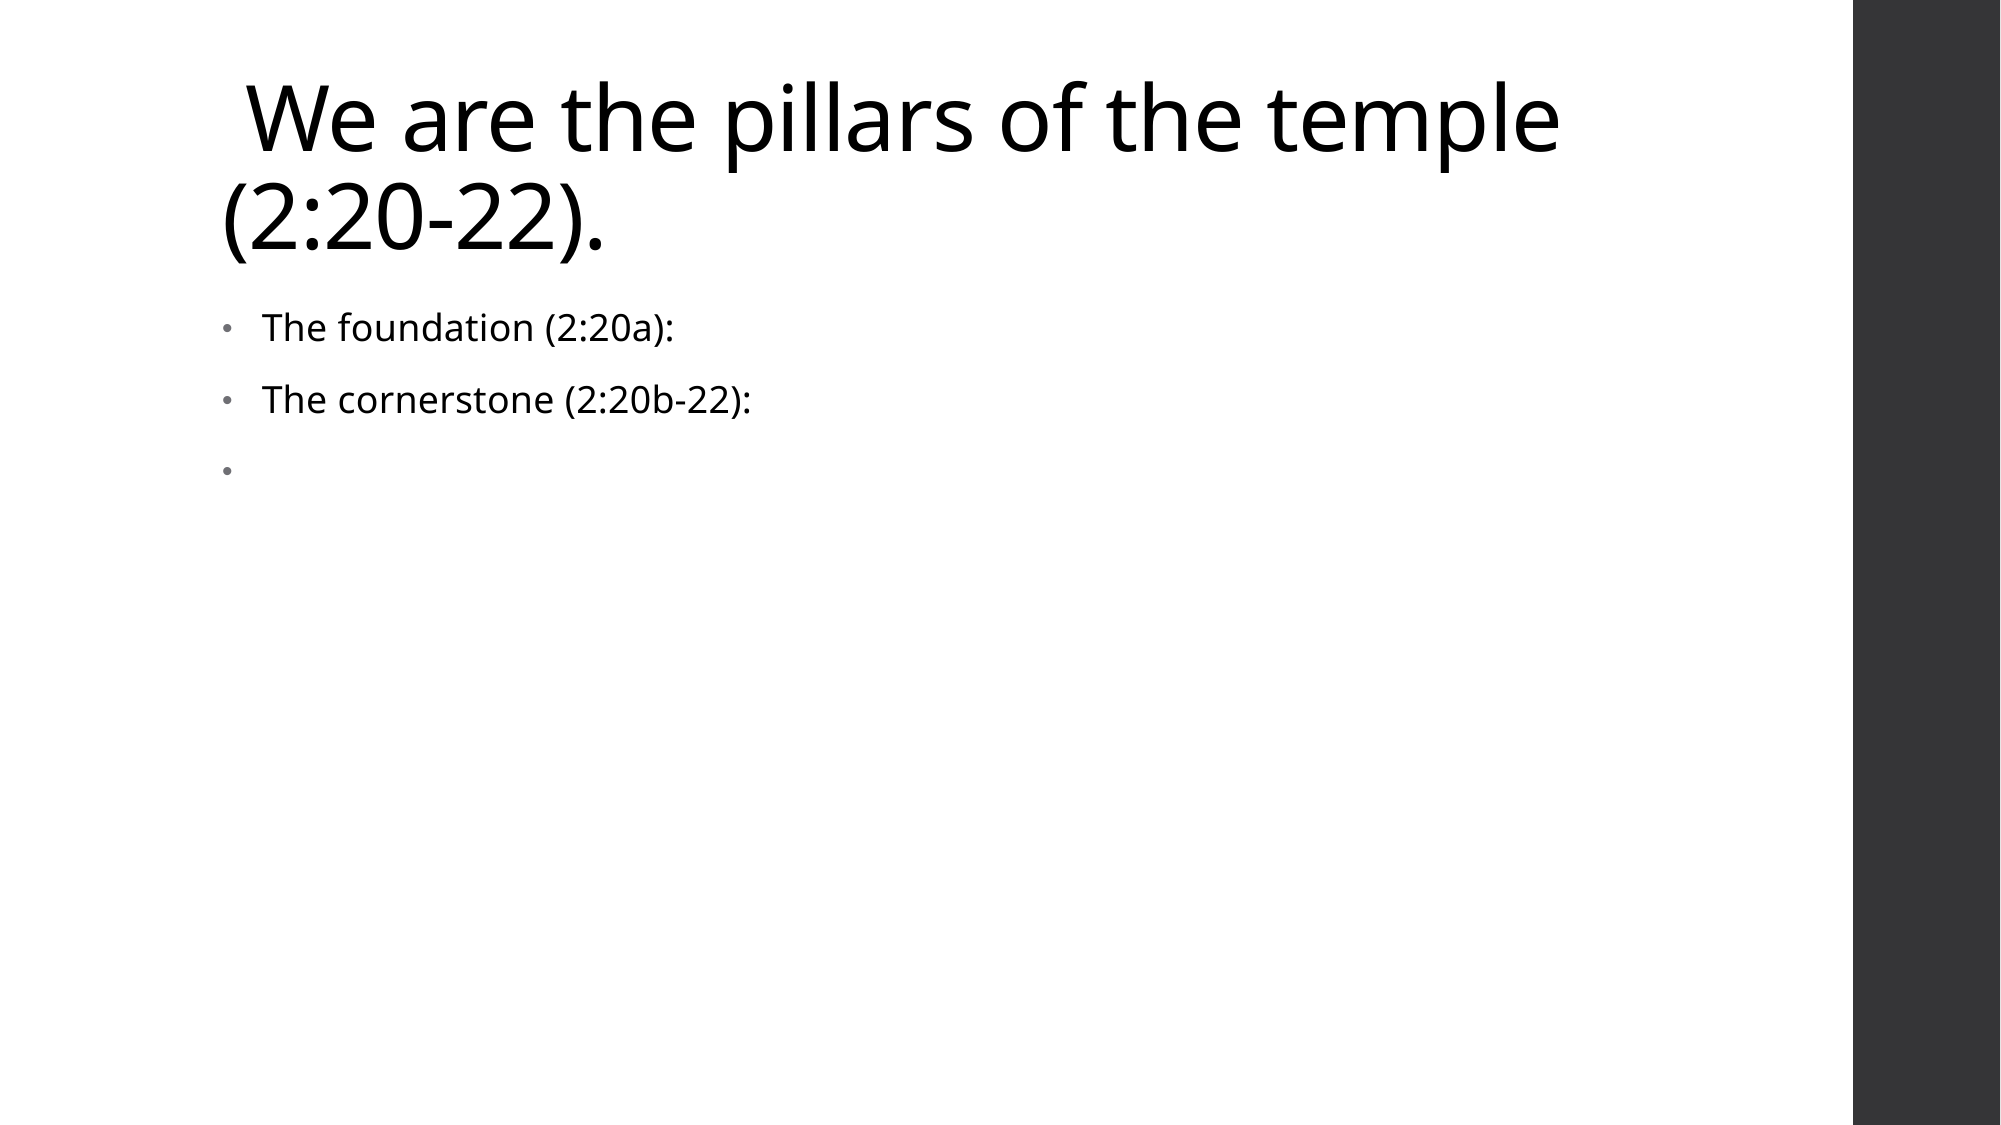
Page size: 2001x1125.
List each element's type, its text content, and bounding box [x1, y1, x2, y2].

list The foundation (2:20a): The cornerstone (2:20b-22): [206, 299, 1617, 1014]
title We are the pillars of the temple (2:20-22). [206, 60, 1797, 278]
